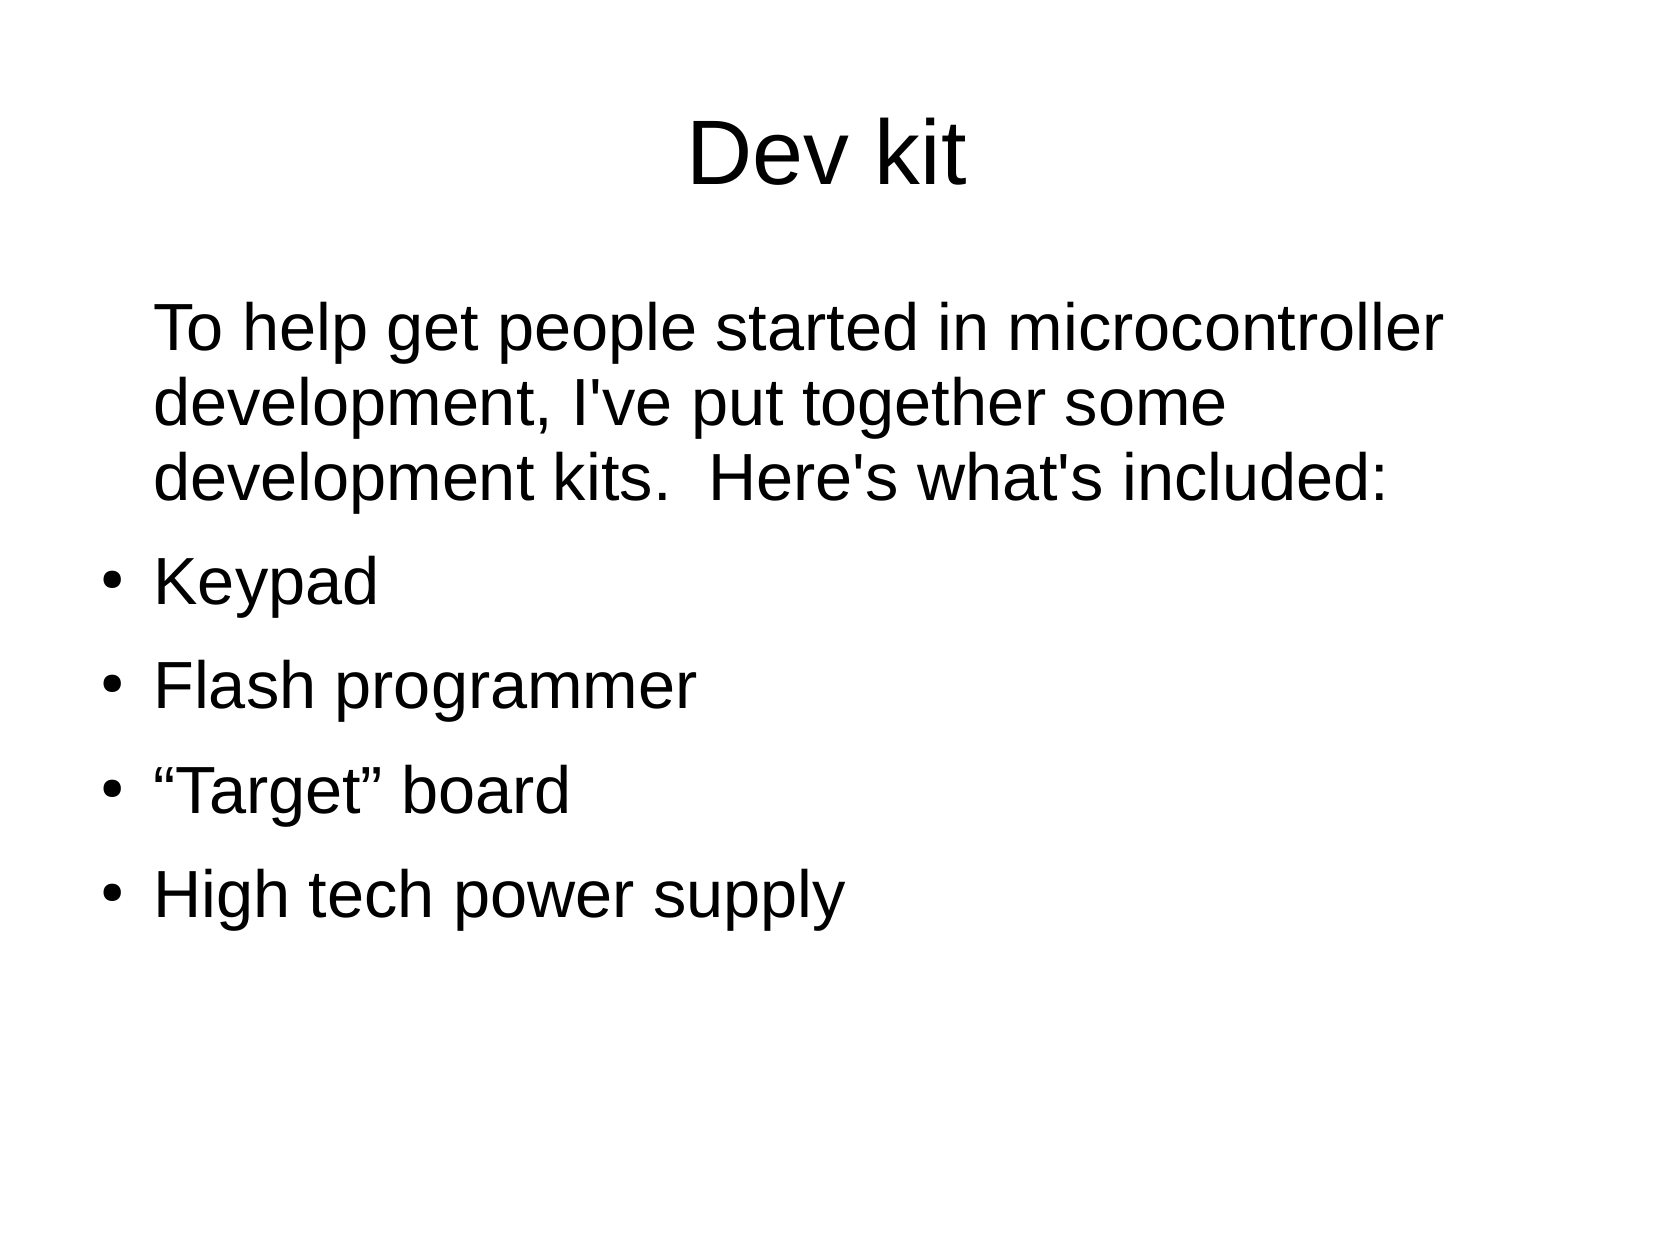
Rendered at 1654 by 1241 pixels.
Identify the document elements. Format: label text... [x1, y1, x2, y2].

list To help get people started in microcontroller development, I've put together some development kits. Here's what's included: Keypad Flash programmer “Target” board High tech power supply [82, 290, 1571, 1109]
title Dev kit [82, 56, 1571, 250]
